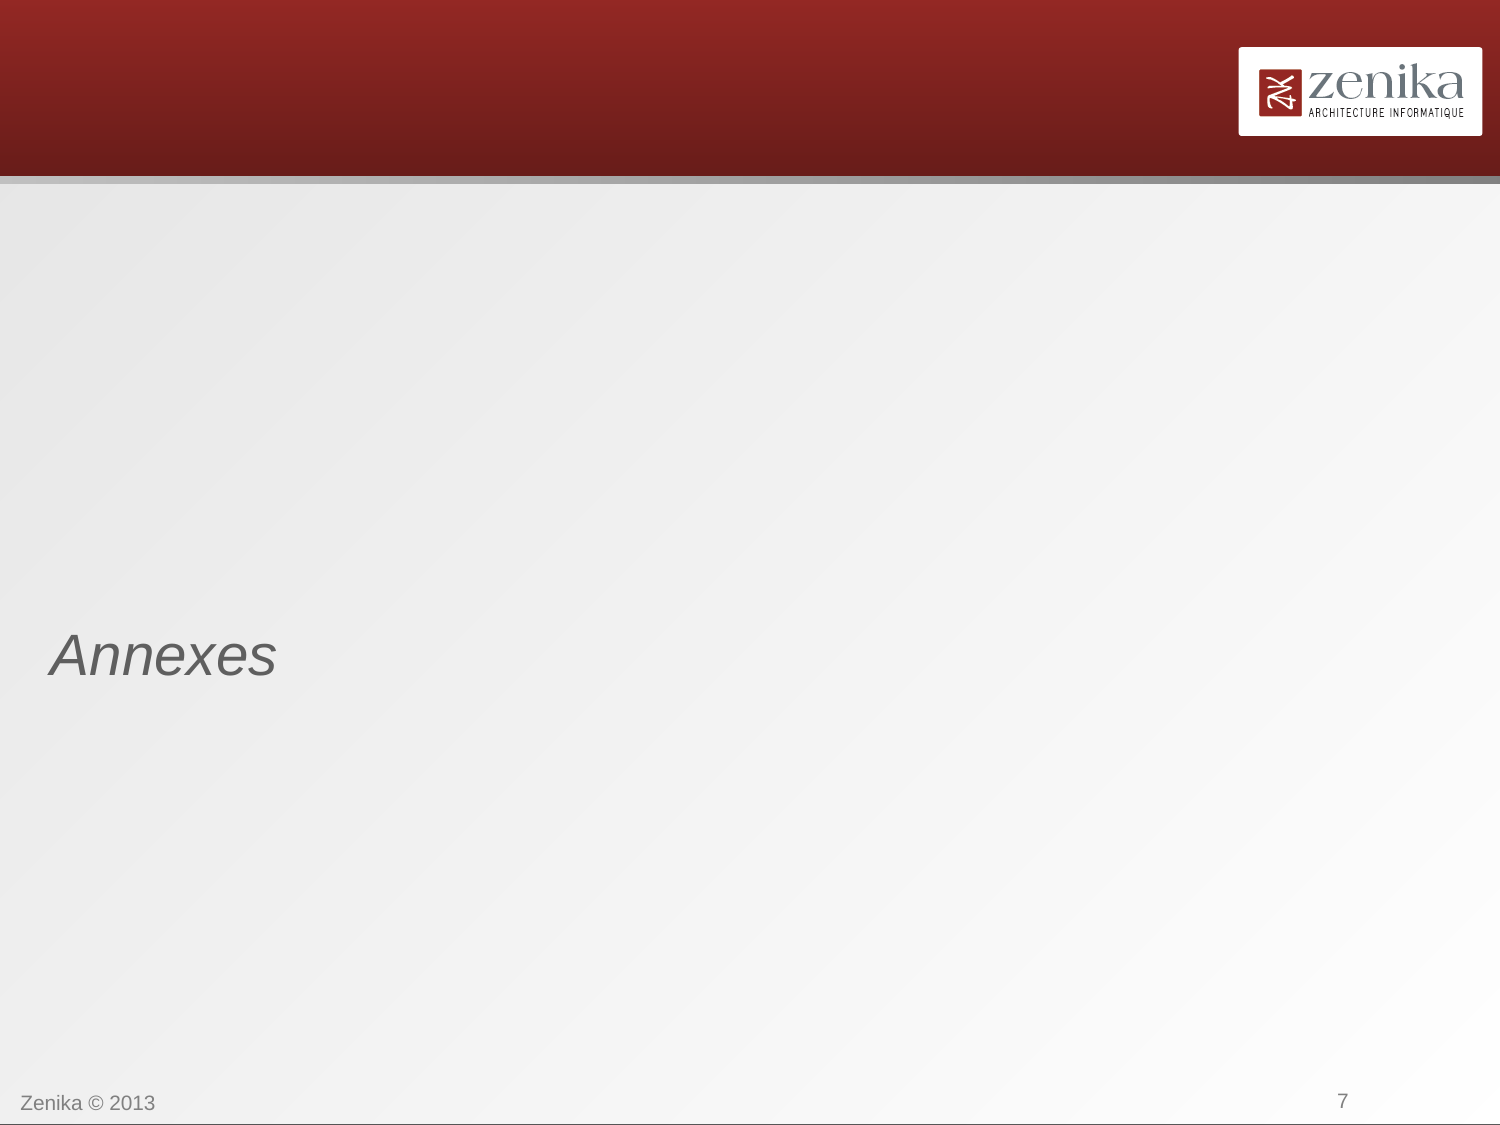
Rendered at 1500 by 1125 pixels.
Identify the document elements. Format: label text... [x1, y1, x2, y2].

picture [1257, 58, 1464, 125]
subtitle Annexes [50, 249, 1435, 1079]
